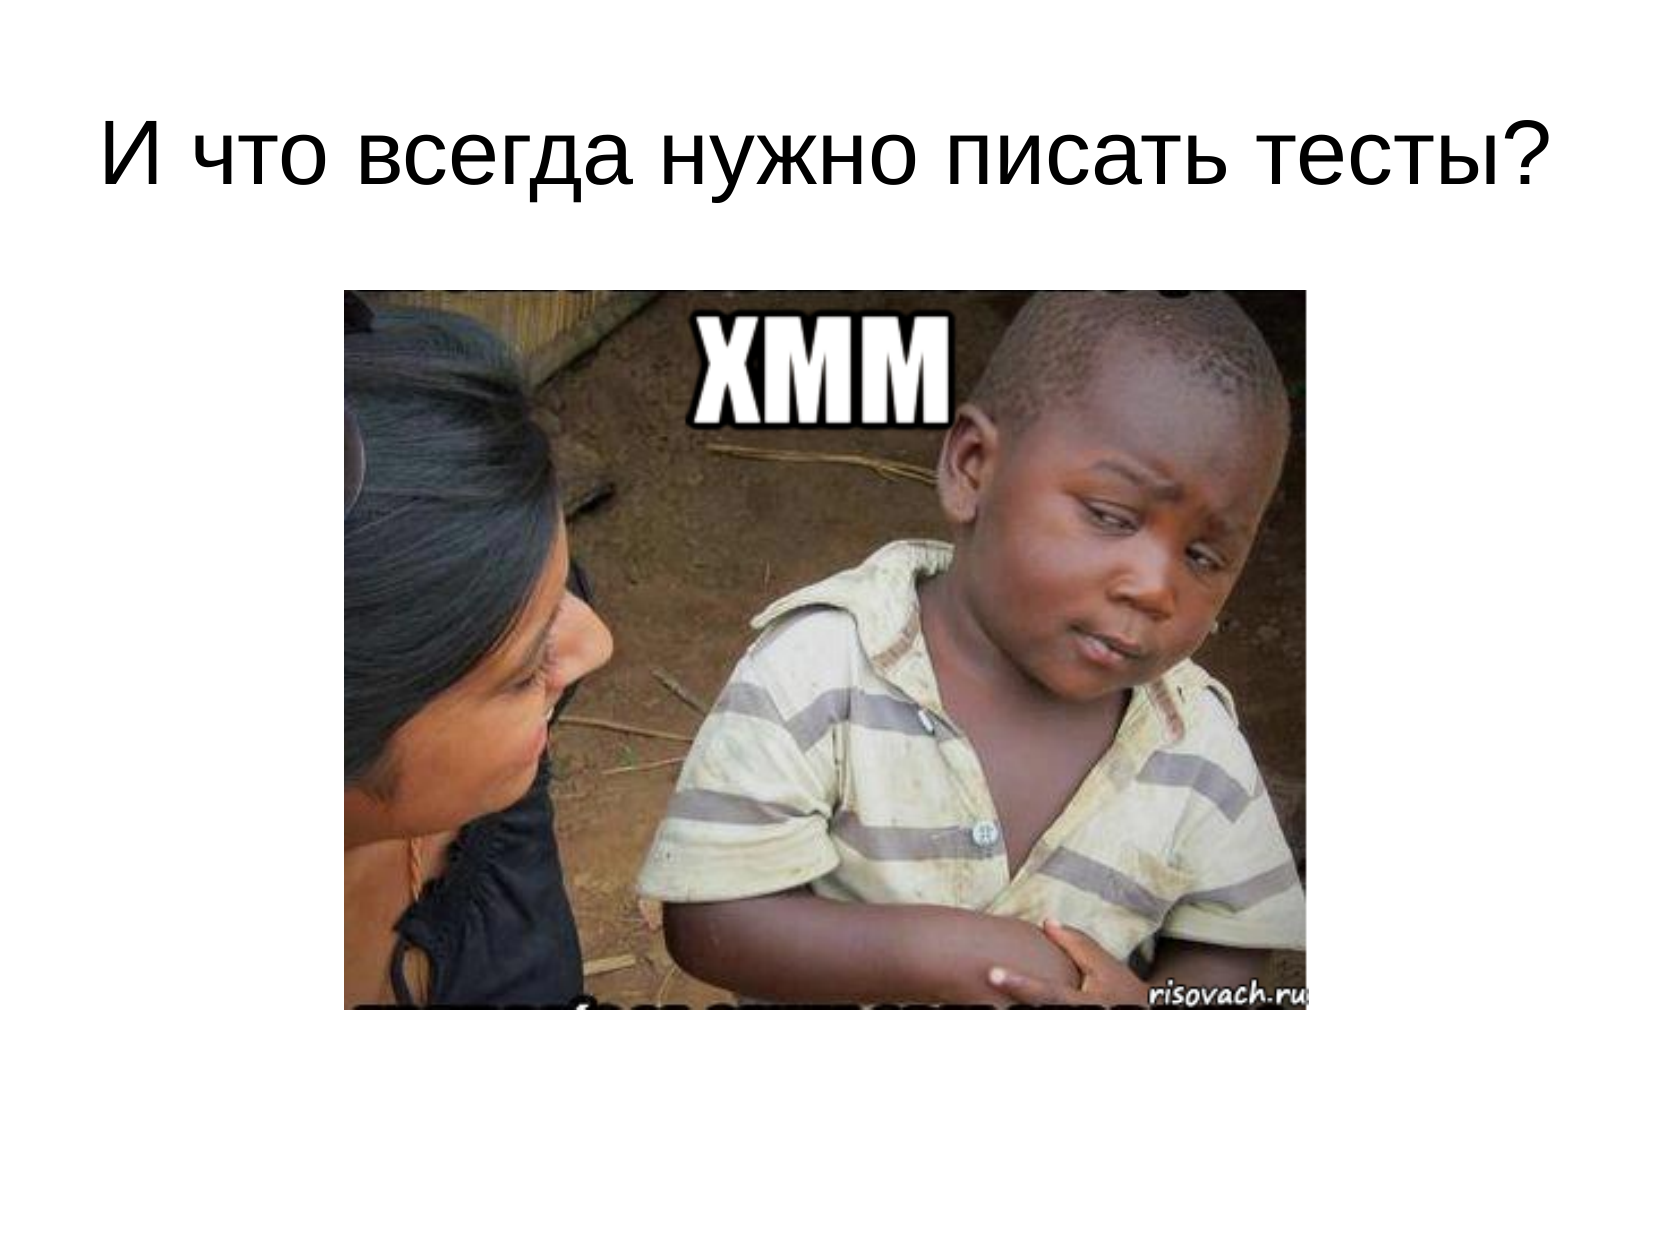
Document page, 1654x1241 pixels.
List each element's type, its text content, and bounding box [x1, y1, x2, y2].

picture [344, 290, 1309, 1010]
title И что всегда нужно писать тесты? [82, 49, 1571, 257]
